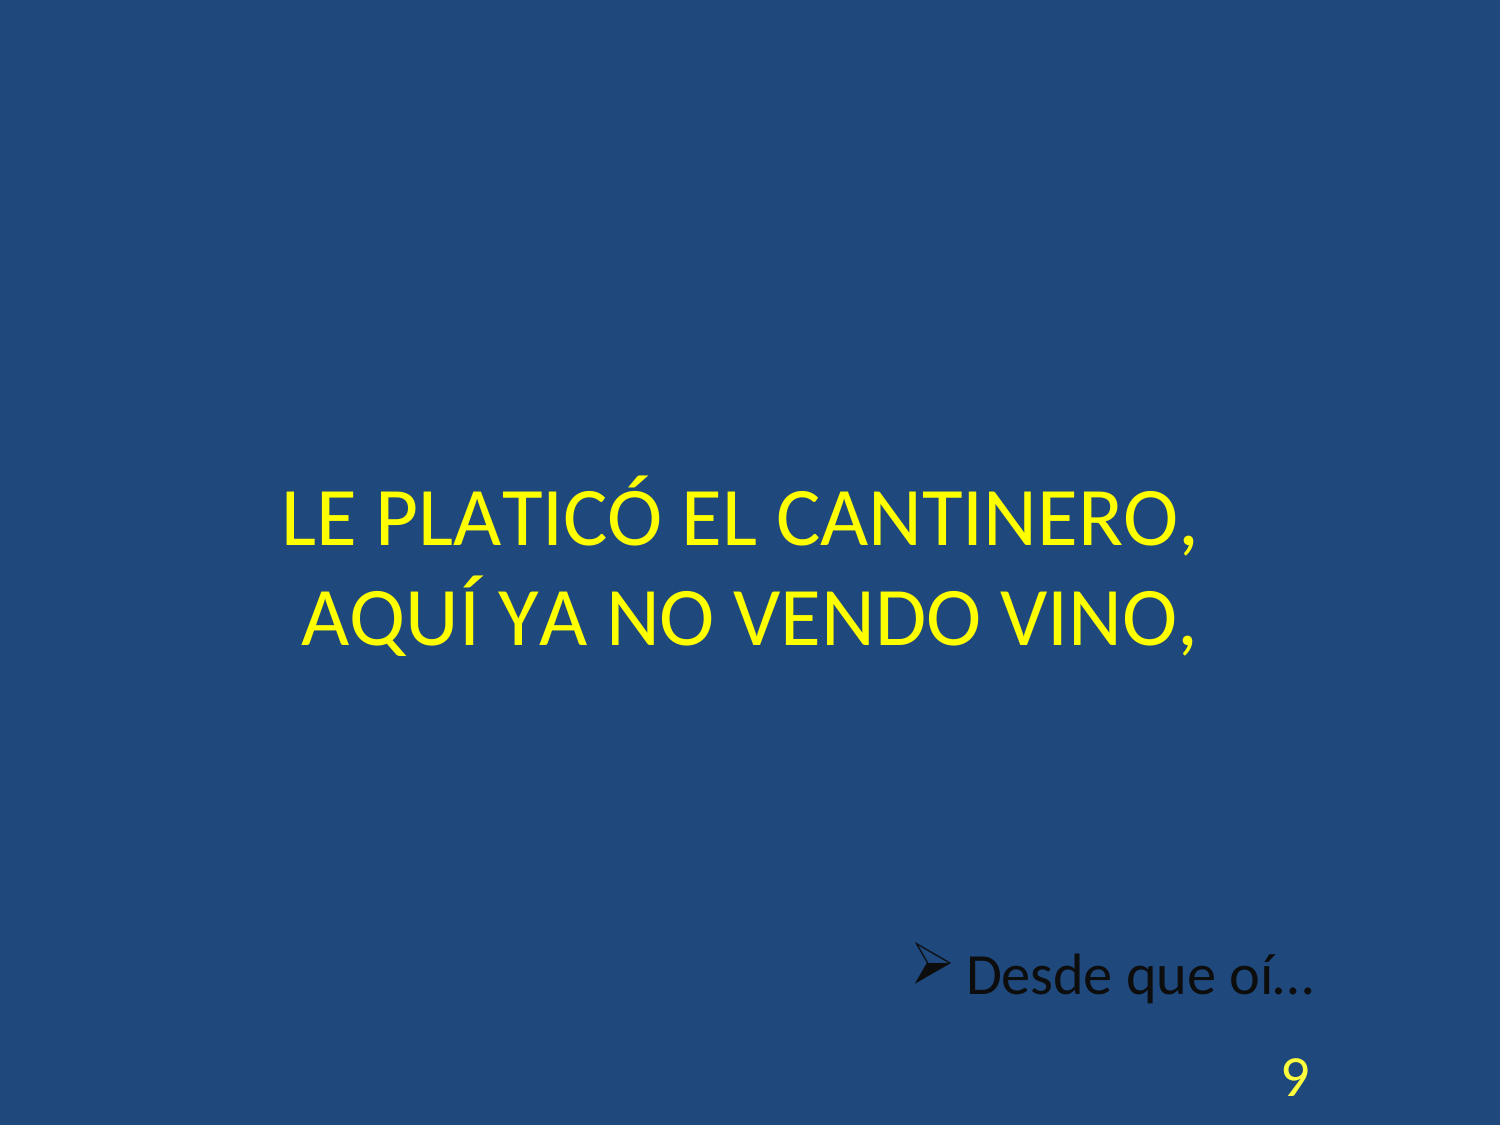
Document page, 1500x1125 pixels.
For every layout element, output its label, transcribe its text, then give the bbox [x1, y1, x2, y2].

title LE PLATICÓ EL CANTINERO, AQUÍ YA NO VENDO VINO, [75, 468, 1426, 657]
text_box <número> [974, 1042, 1325, 1103]
text_box Desde que oí… [616, 928, 1329, 1012]
